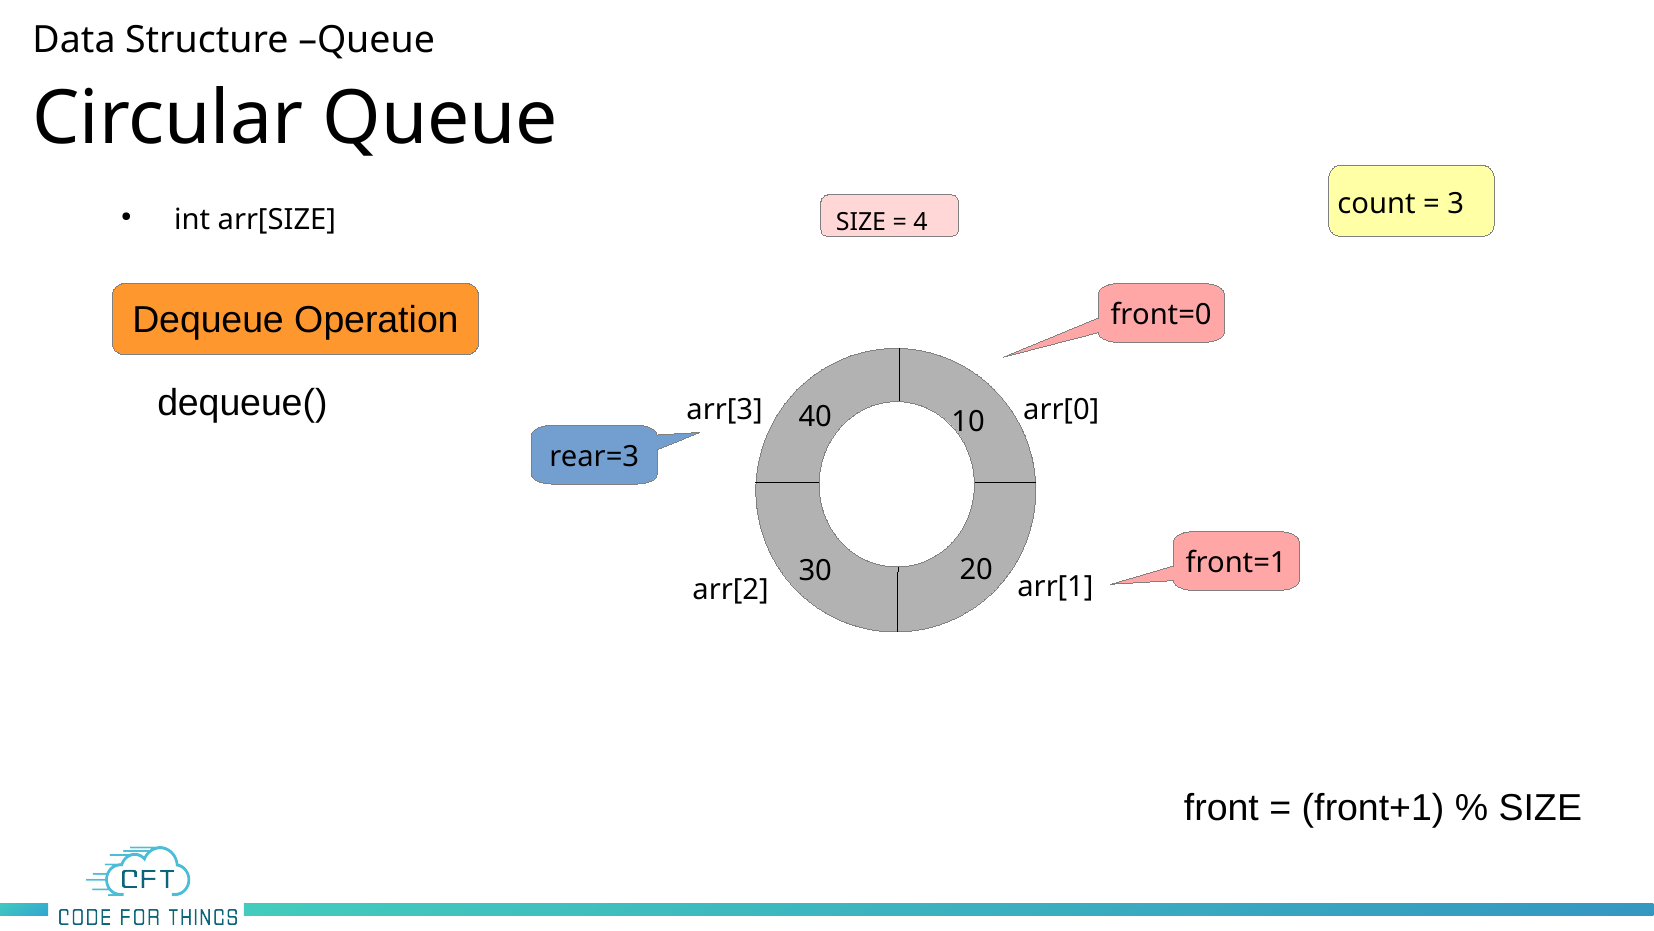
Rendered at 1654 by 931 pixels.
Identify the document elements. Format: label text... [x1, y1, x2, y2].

text_box [1329, 165, 1494, 175]
text_box front=1 [1110, 531, 1300, 591]
text_box int arr[SIZE] [88, 190, 384, 249]
picture [59, 846, 237, 925]
title Data Structure –Queue Circular Queue [32, 12, 1184, 166]
text_box arr[3] [671, 380, 792, 438]
text_box Dequeue Operation [112, 283, 479, 355]
text_box arr[2] [677, 561, 810, 618]
text_box [755, 348, 1036, 632]
text_box SIZE = 4 [821, 196, 960, 241]
text_box count = 3 [1322, 175, 1512, 225]
text_box 10 [936, 393, 1004, 443]
text_box arr[0] [1008, 380, 1128, 438]
text_box 20 [944, 541, 1012, 591]
text_box arr[1] [1002, 557, 1123, 615]
text_box front = (front+1) % SIZE [1169, 779, 1630, 839]
text_box dequeue() [142, 374, 384, 432]
text_box front=0 [1003, 283, 1225, 358]
text_box rear=3 [531, 425, 700, 485]
text_box 40 [783, 387, 851, 438]
text_box 30 [783, 541, 851, 591]
text_box [1328, 225, 1495, 237]
